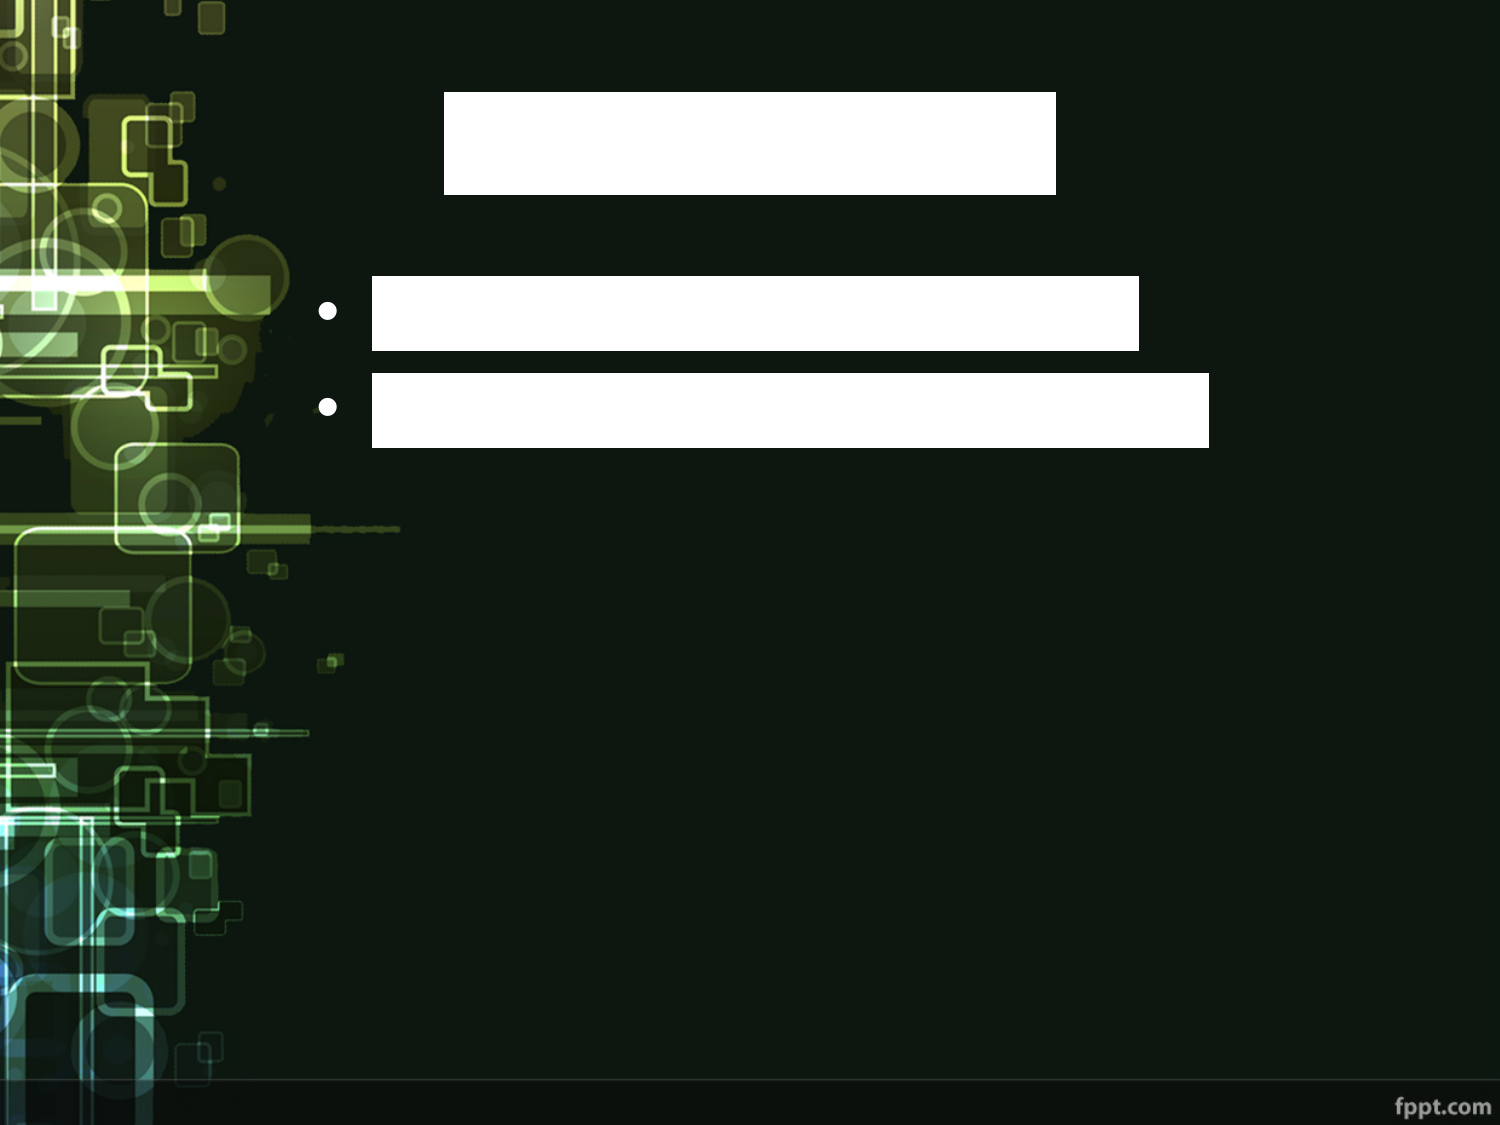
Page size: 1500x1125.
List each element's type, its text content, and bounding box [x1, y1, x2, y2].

title Trudne pytania [75, 45, 1426, 233]
picture [0, 0, 1500, 1125]
list Logika rozmyta wokół nas Czy jest w ogóle potrzebna? [301, 262, 1426, 1005]
